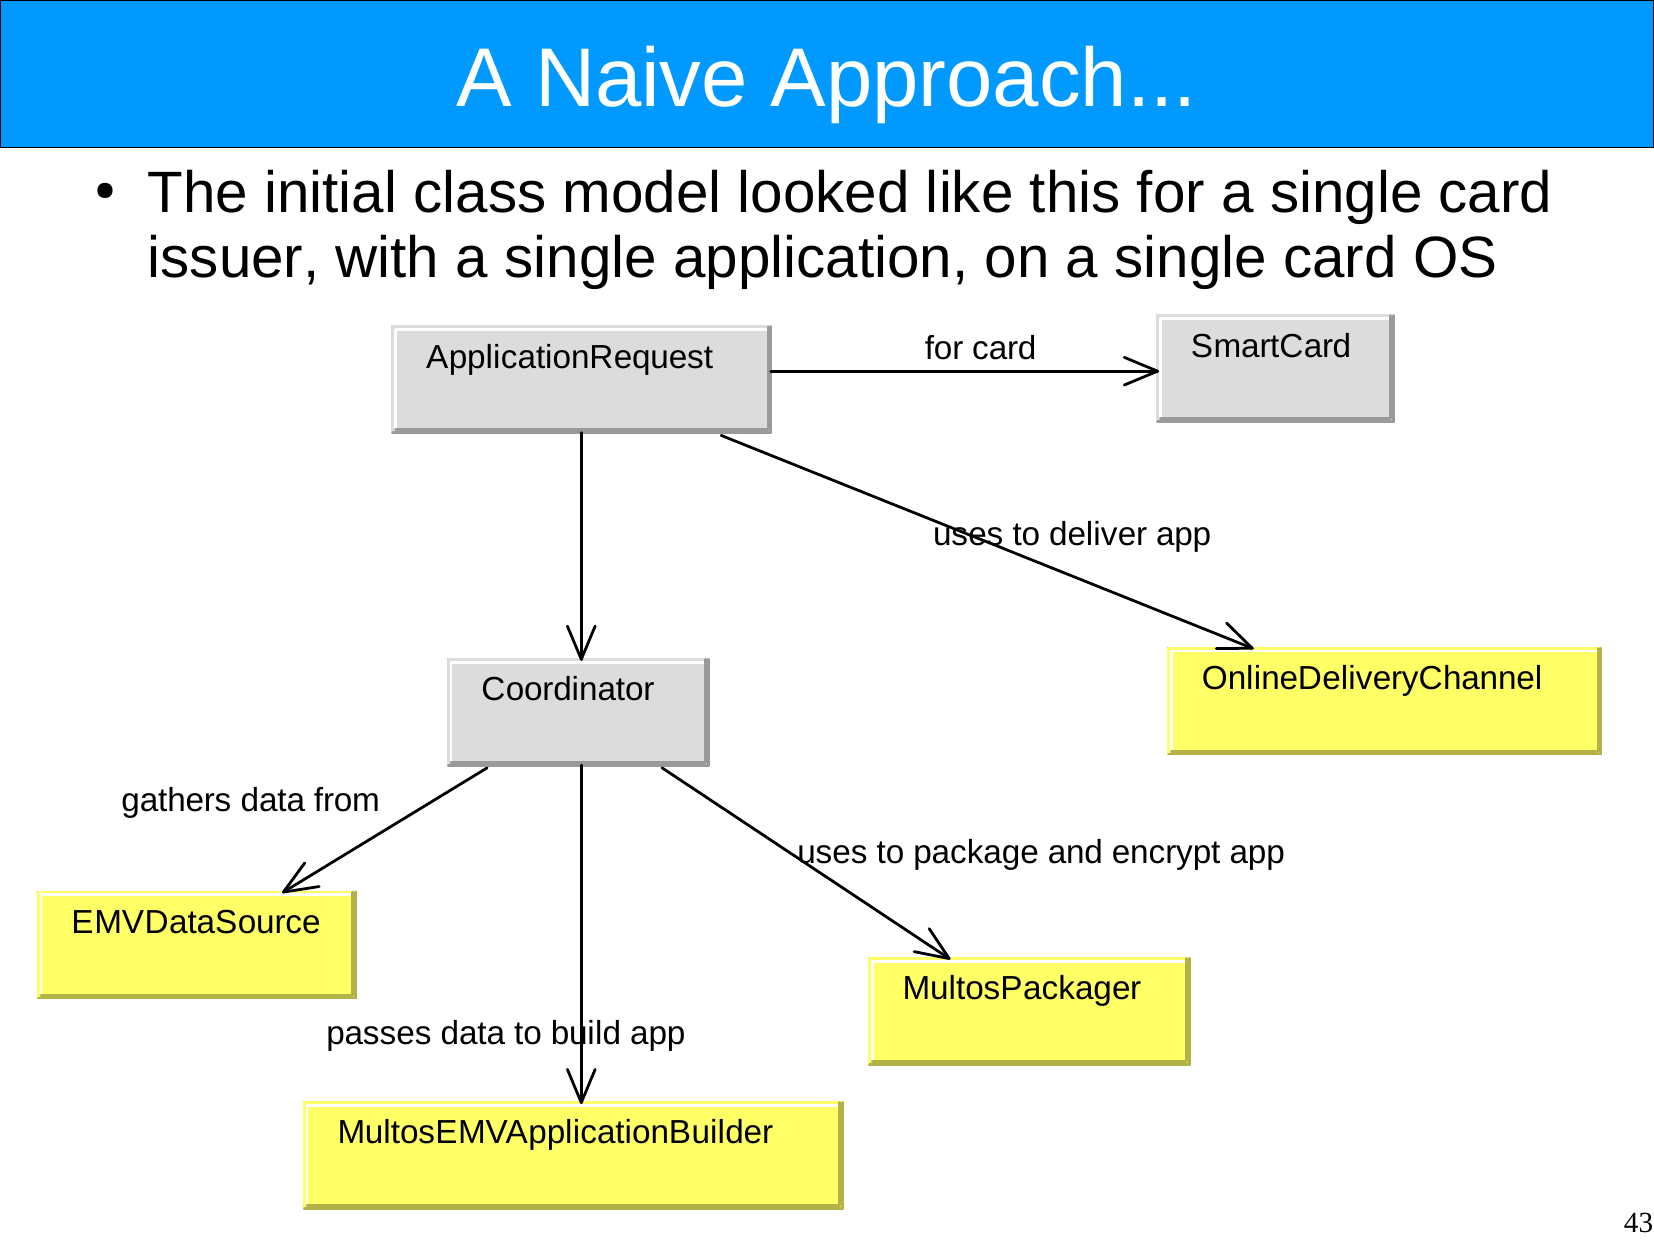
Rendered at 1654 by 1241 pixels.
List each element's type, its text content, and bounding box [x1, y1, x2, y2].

list The initial class model looked like this for a single card issuer, with a single application, on a single card OS [76, 159, 1565, 312]
picture [35, 312, 1604, 1211]
title A Naive Approach... [82, 13, 1571, 142]
